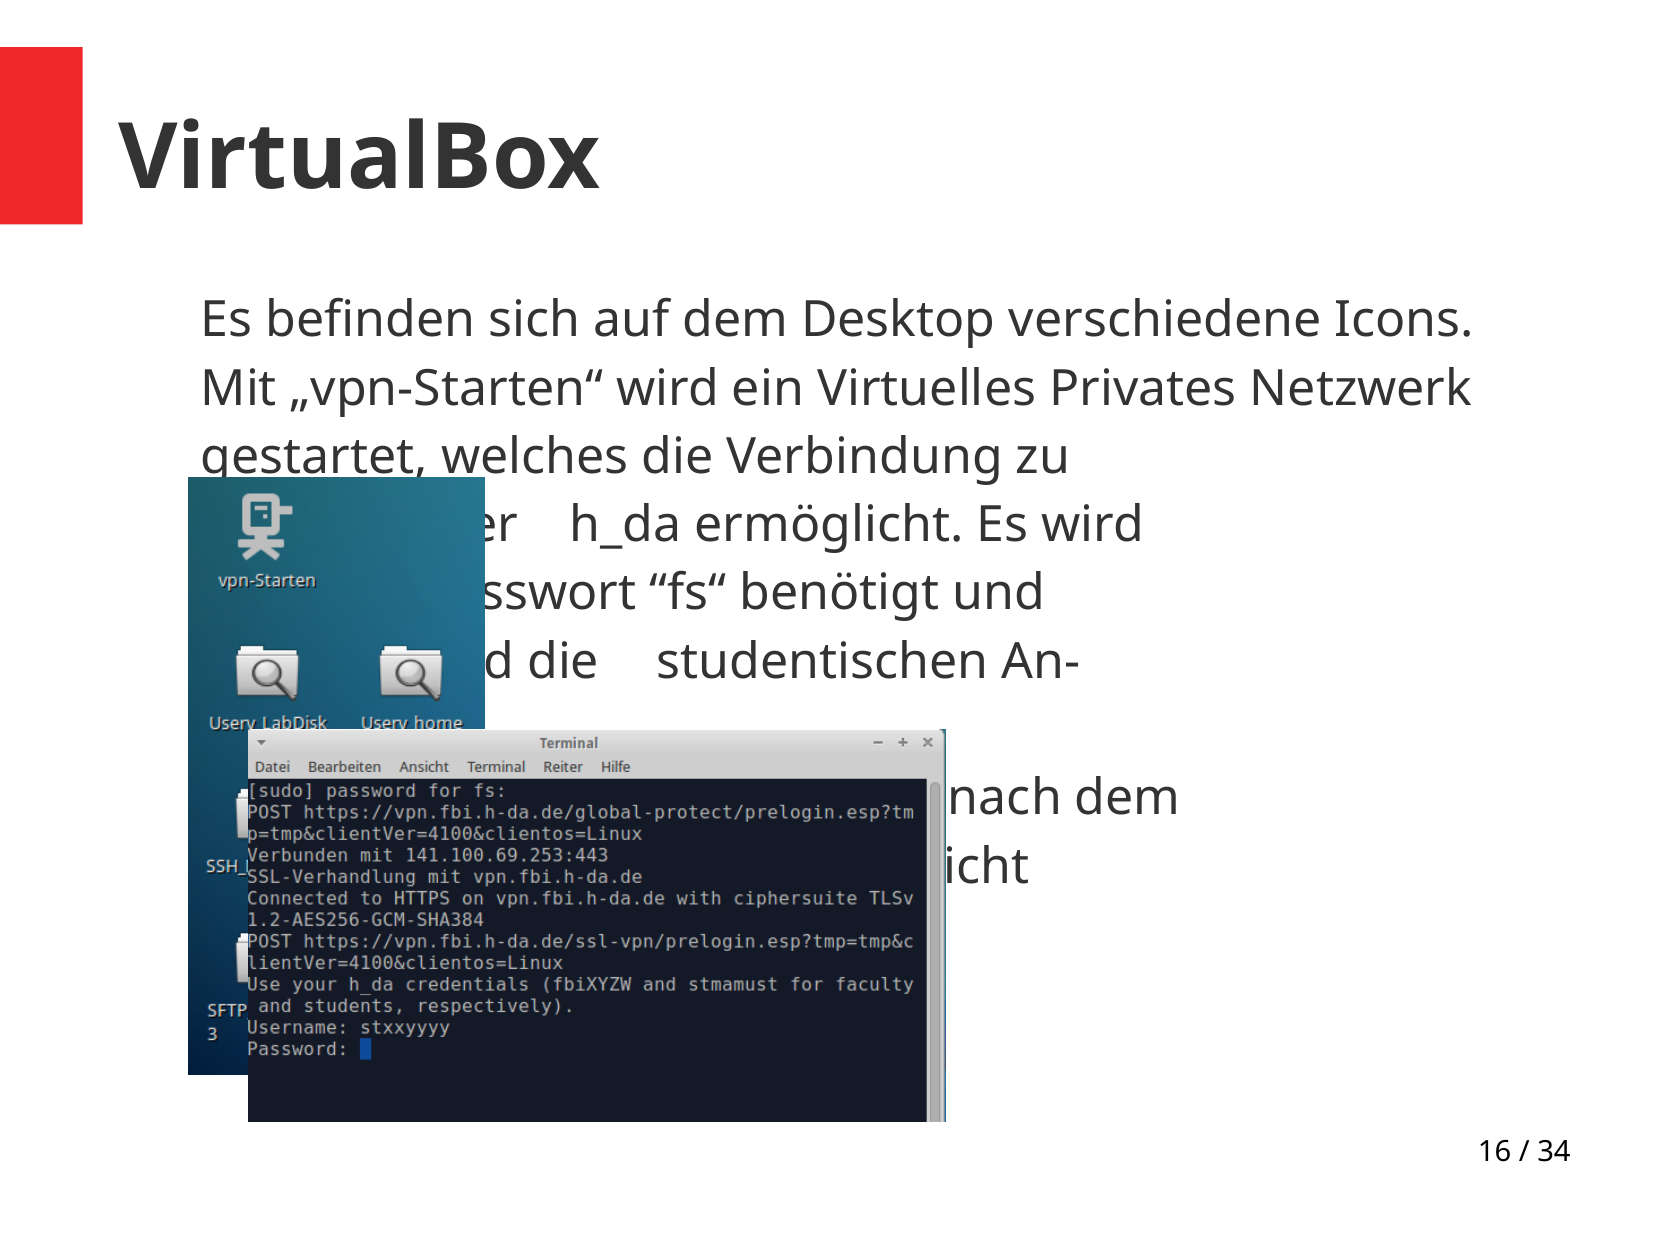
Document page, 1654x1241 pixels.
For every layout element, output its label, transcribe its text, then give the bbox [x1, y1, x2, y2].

list Es befinden sich auf dem Desktop verschiedene Icons. Mit „vpn-Starten“ wird ein Virtuelles Privates Netzwerk gestartet, welches die Verbindung zu Rechnern der h_da ermöglicht. Es wird das Root-Passwort “fs“ benötigt und anschließend die studentischen An- meldedaten. Die Konsole nach dem Verbinden nicht schließen. [129, 283, 1548, 1003]
picture [188, 477, 946, 1123]
title VirtualBox [118, 49, 1571, 257]
